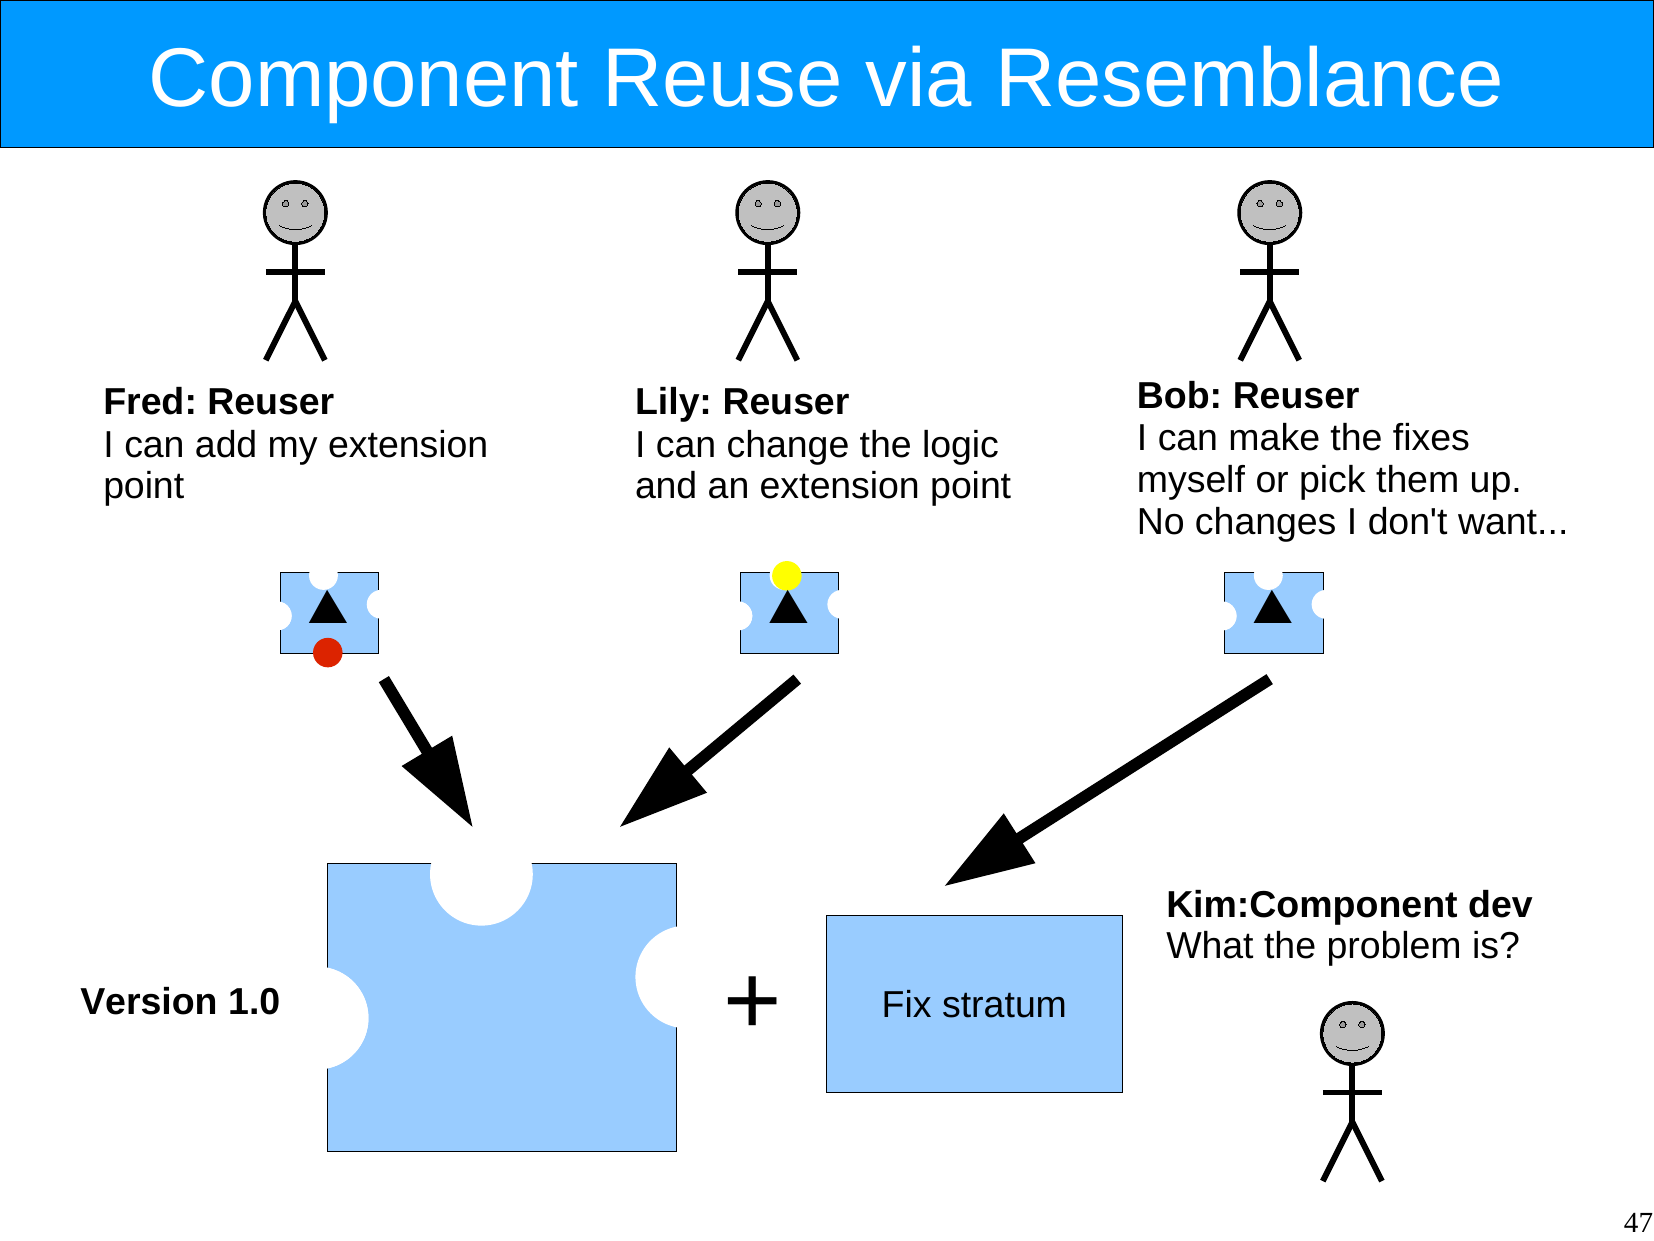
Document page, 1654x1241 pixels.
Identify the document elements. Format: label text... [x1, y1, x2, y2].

text_box + [709, 936, 798, 1063]
text_box Fix stratum [826, 915, 1123, 1093]
text_box [723, 560, 857, 654]
text_box ▲ [767, 591, 835, 650]
text_box Kim:Component dev What the problem is? [1151, 875, 1630, 975]
title Component Reuse via Resemblance [82, 13, 1571, 142]
text_box Fred: Reuser I can add my extension point [88, 373, 504, 515]
text_box [1322, 1003, 1382, 1064]
text_box Lily: Reuser I can change the logic and an extension point [620, 373, 1027, 515]
text_box Version 1.0 [65, 972, 296, 1030]
text_box [267, 822, 718, 1152]
text_box ▲ [307, 591, 374, 650]
text_box [265, 183, 325, 243]
text_box [1240, 183, 1300, 243]
text_box [738, 183, 798, 243]
text_box [262, 560, 396, 668]
text_box Bob: Reuser I can make the fixes myself or pick them up. No changes I don't want... [1122, 367, 1584, 550]
text_box ▲ [1251, 591, 1319, 650]
text_box [1207, 561, 1341, 654]
